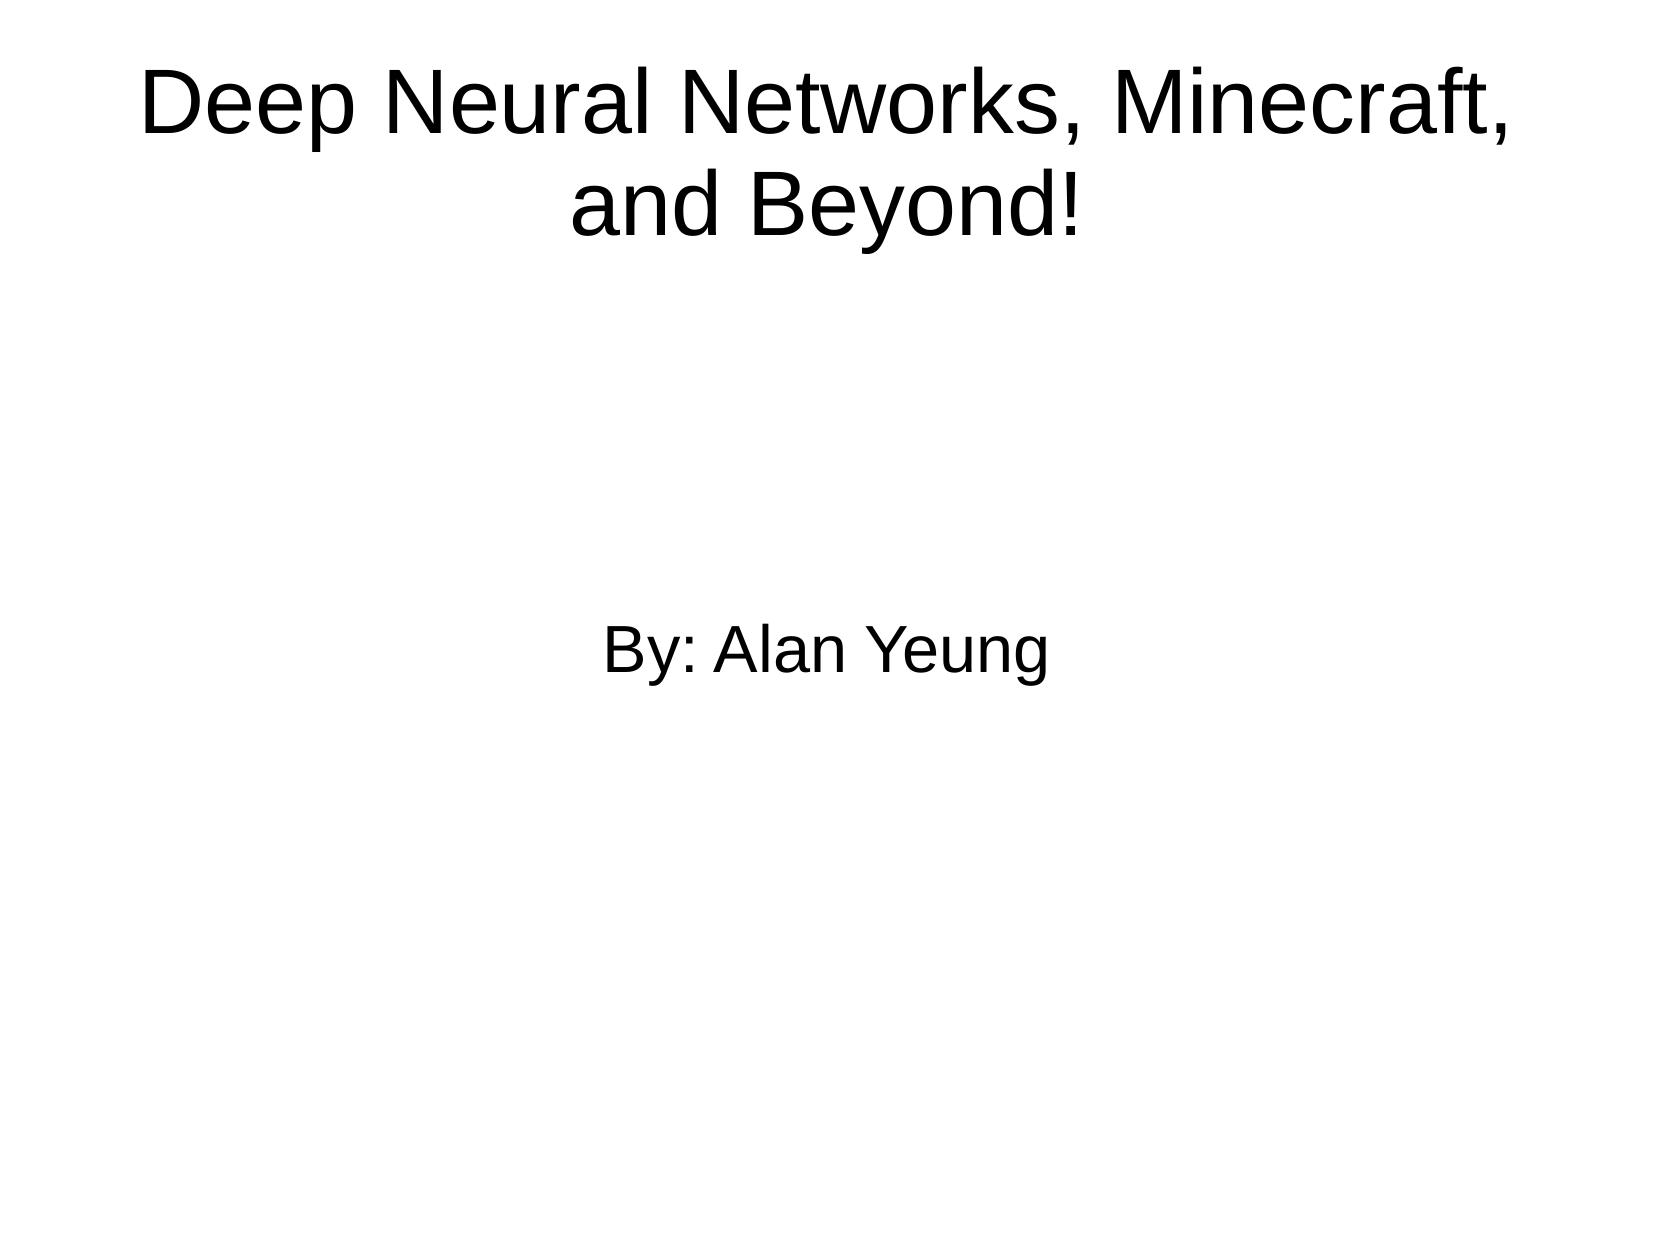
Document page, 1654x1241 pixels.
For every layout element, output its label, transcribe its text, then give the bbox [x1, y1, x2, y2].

title Deep Neural Networks, Minecraft, and Beyond! [82, 49, 1571, 257]
subtitle By: Alan Yeung [82, 290, 1571, 1010]
